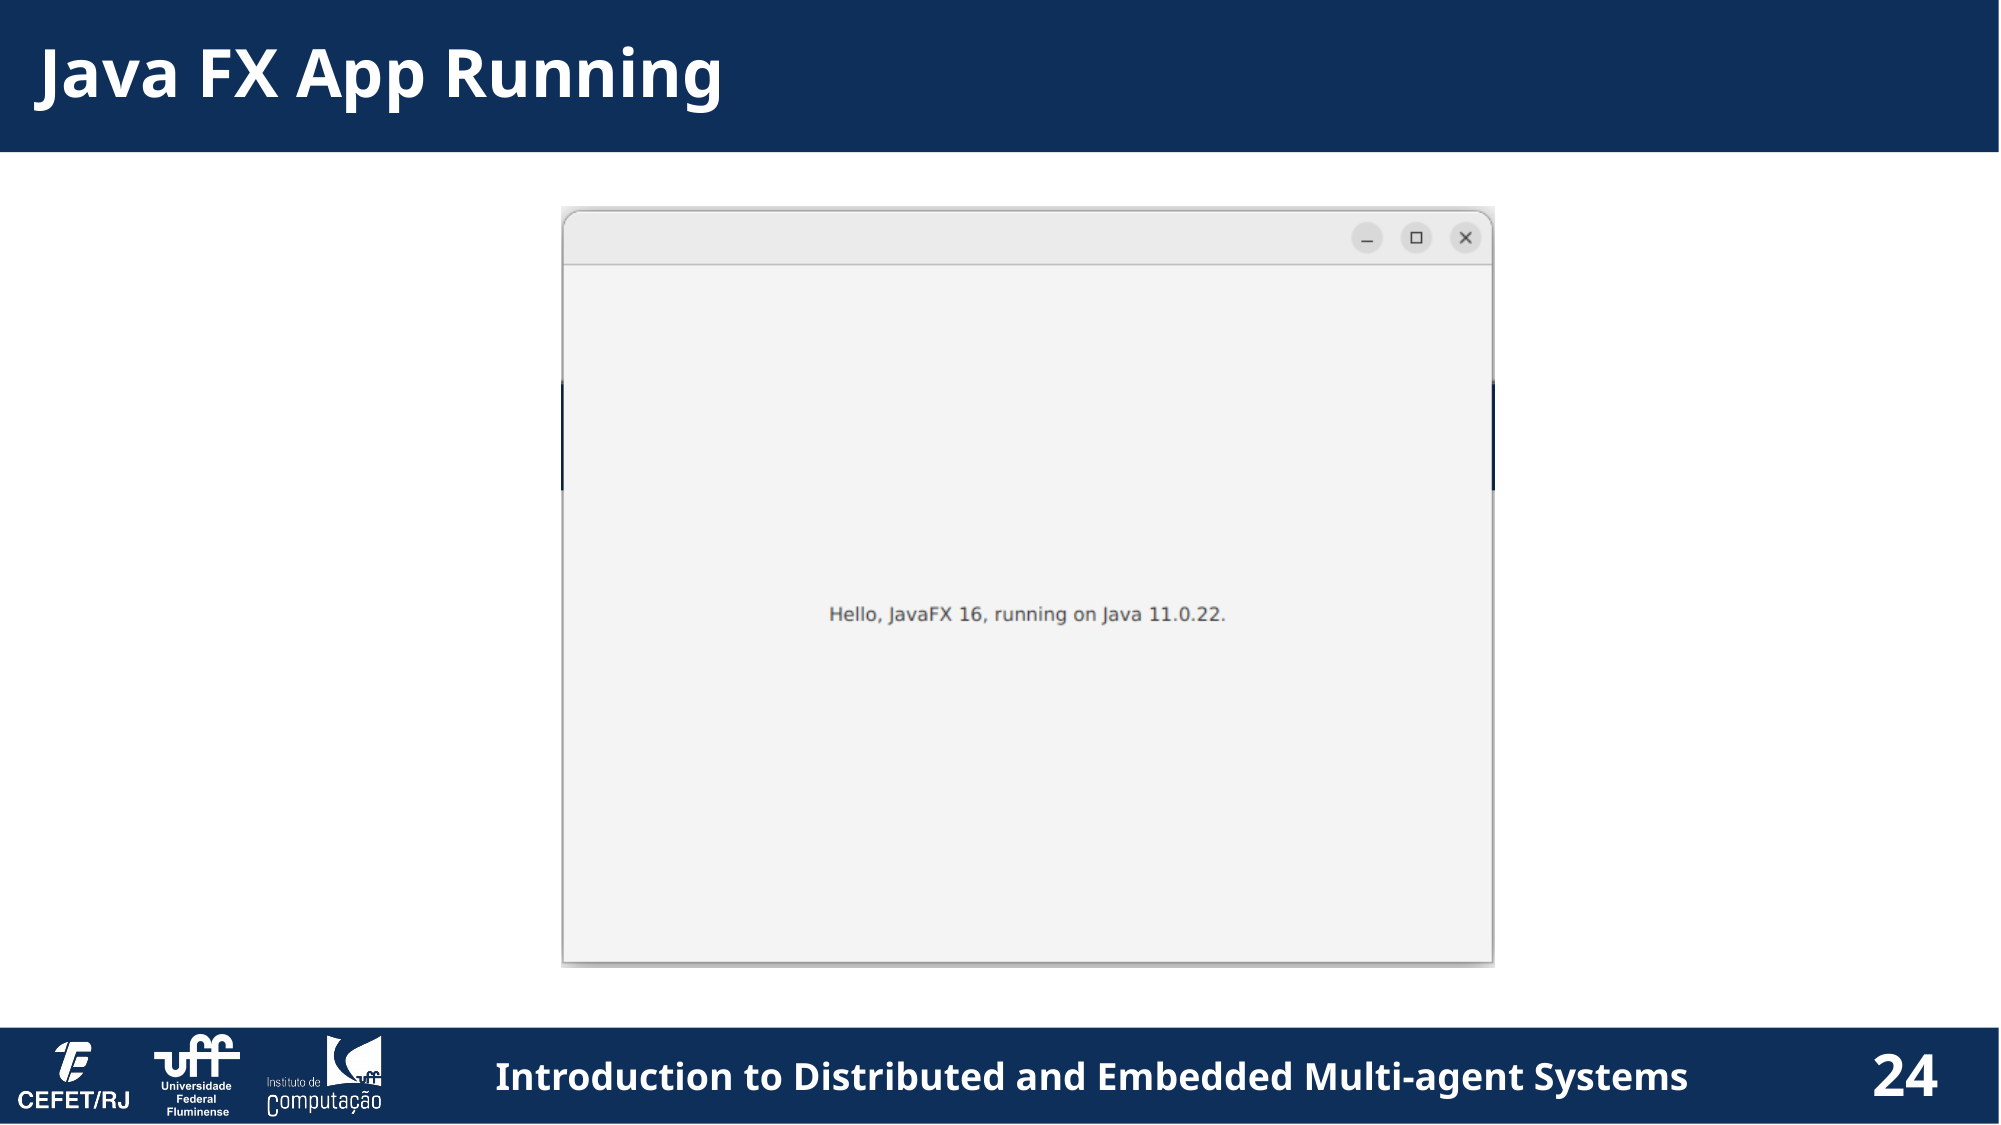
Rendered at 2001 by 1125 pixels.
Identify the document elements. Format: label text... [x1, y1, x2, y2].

text_box Java FX App Running [25, 23, 1999, 119]
picture [561, 206, 1495, 968]
picture [265, 1033, 383, 1117]
picture [153, 1033, 241, 1121]
picture [18, 1021, 129, 1125]
